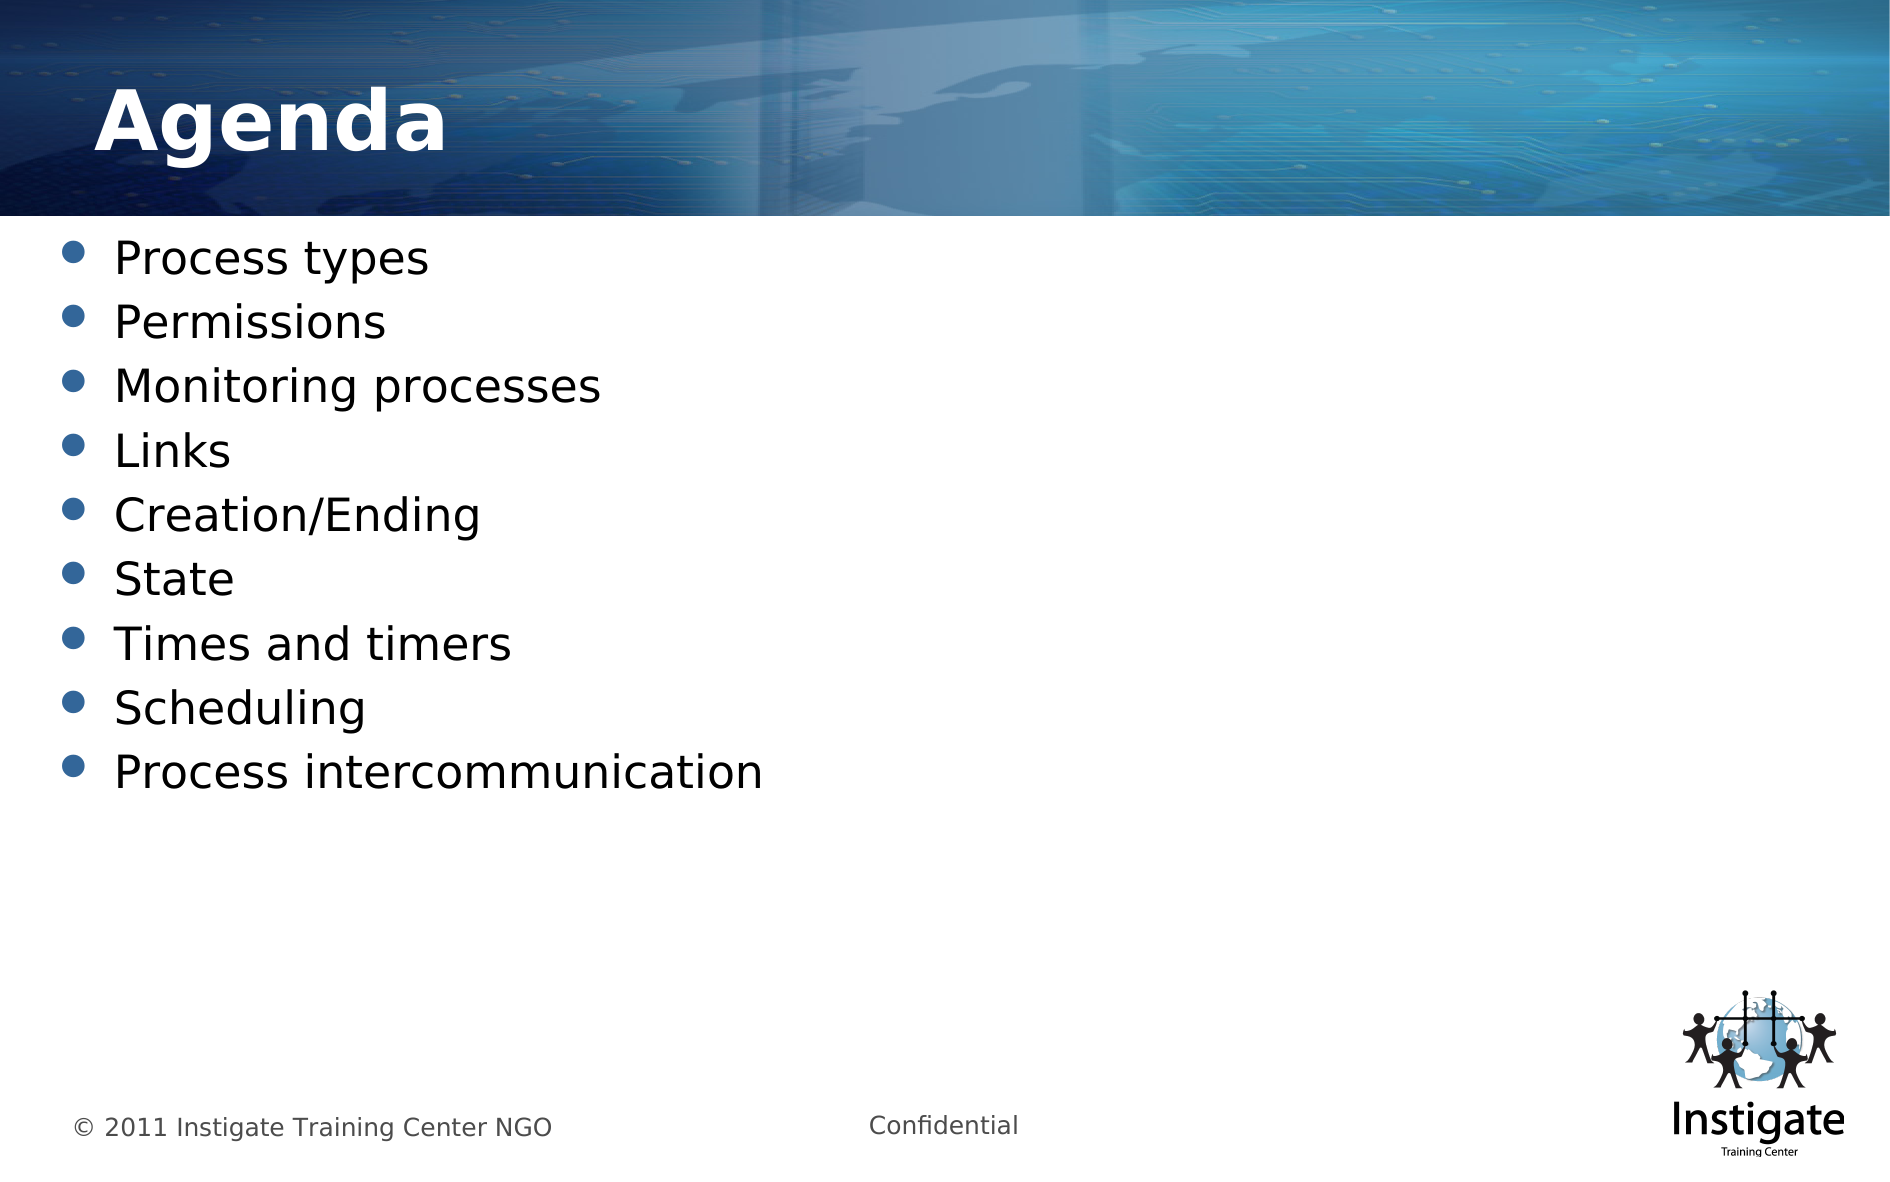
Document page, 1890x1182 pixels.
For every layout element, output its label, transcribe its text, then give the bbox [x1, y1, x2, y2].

list Process types Permissions Monitoring processes Links Creation/Ending State Times and timers Scheduling Process intercommunication [59, 236, 1831, 1016]
picture [0, 0, 1890, 216]
picture [1674, 990, 1844, 1157]
title Agenda [94, 47, 1793, 217]
